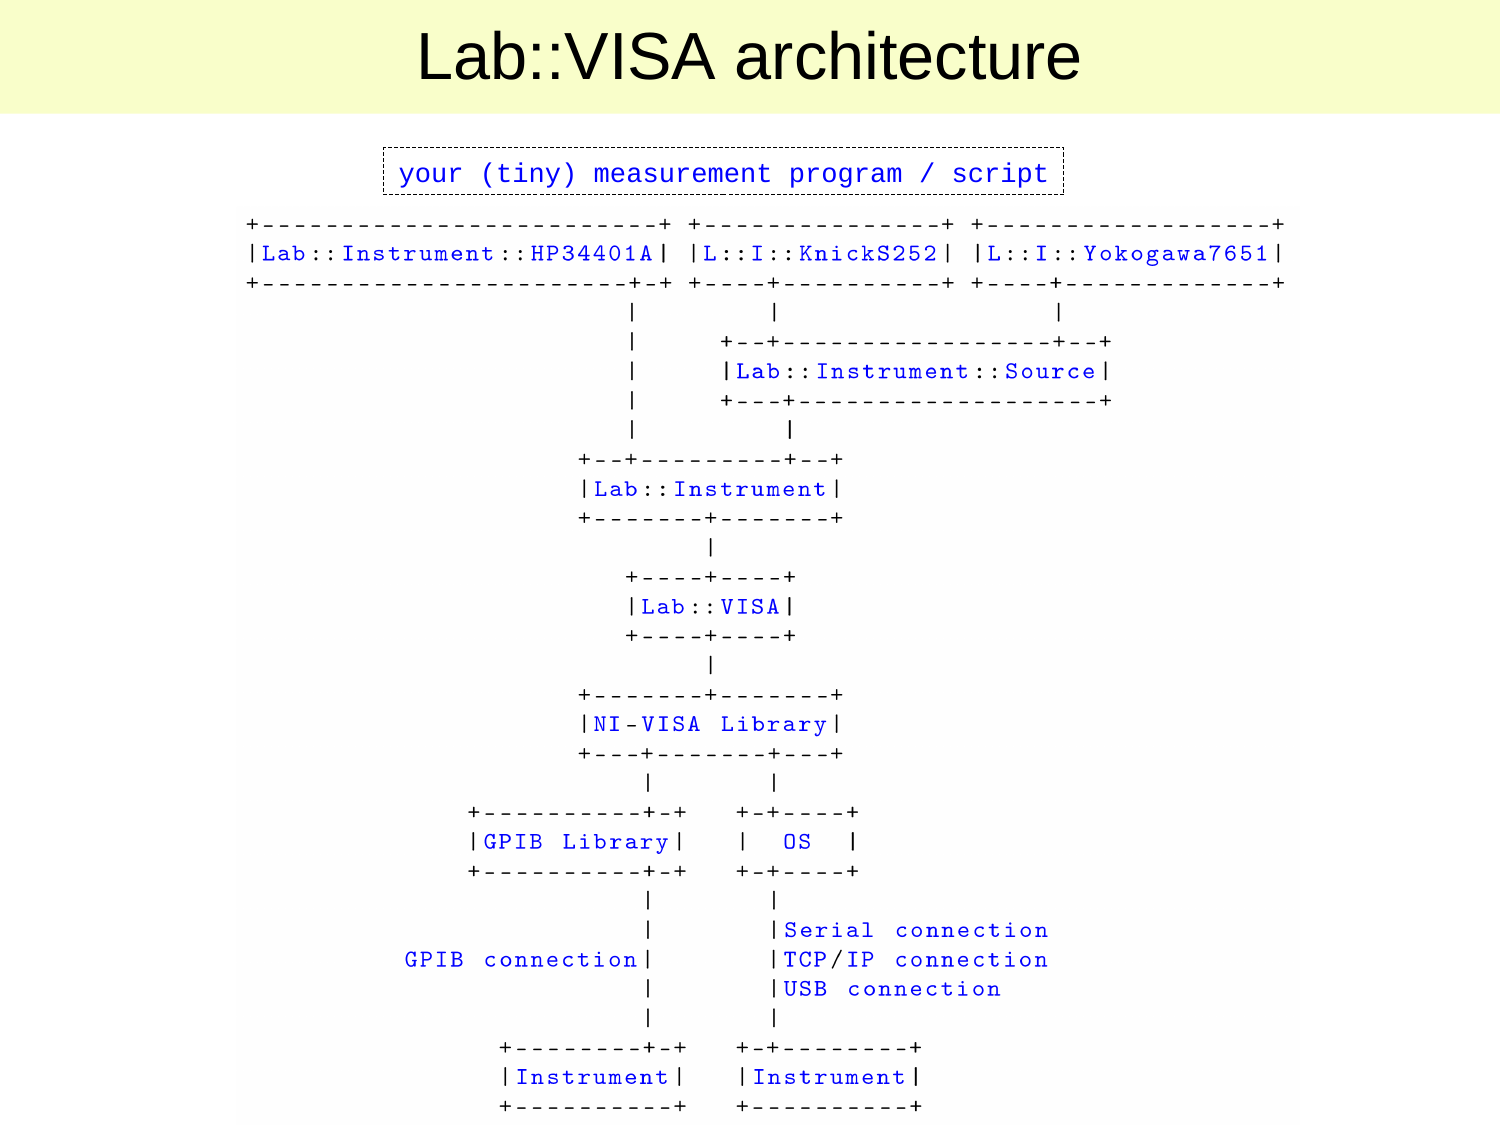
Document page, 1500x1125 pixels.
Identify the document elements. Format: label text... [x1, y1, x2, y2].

text_box your (tiny) measurement program / script [383, 147, 1064, 195]
title Lab::VISA architecture [0, 0, 1500, 114]
picture [236, 206, 1300, 1125]
